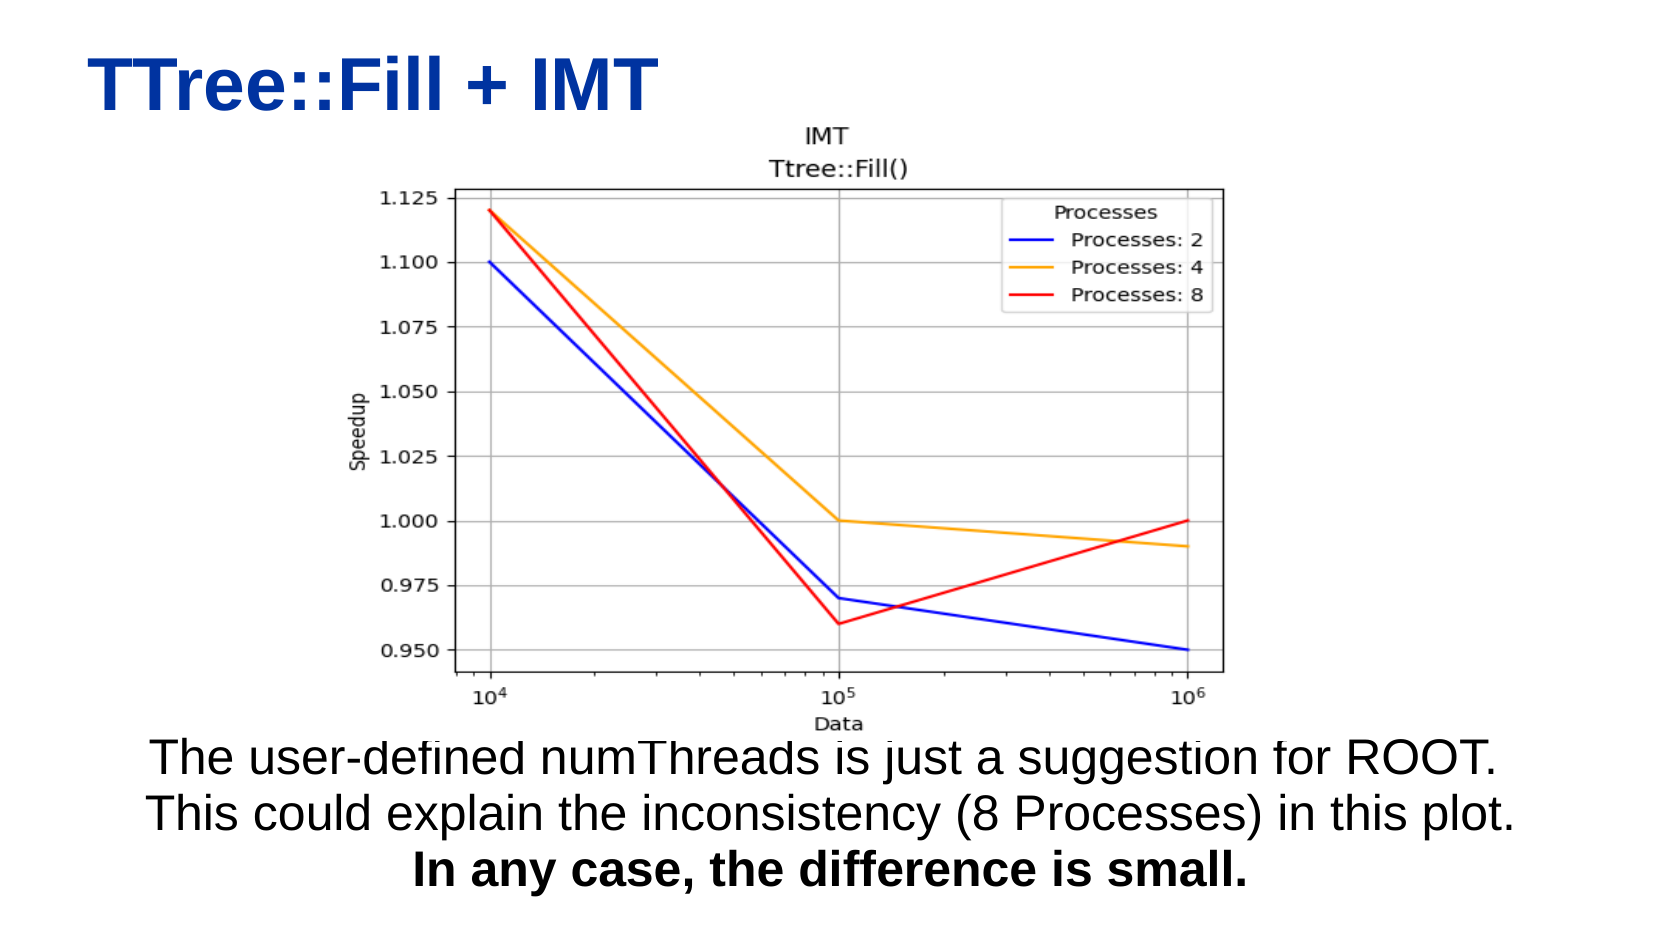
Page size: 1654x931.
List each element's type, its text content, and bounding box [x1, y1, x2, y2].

picture [331, 113, 1322, 741]
subtitle The user-defined numThreads is just a suggestion for ROOT. This could explain the inconsistency (8 Processes) in this plot. In any case, the difference is small. [86, 705, 1576, 922]
title TTree::Fill + IMT [86, 9, 1576, 166]
